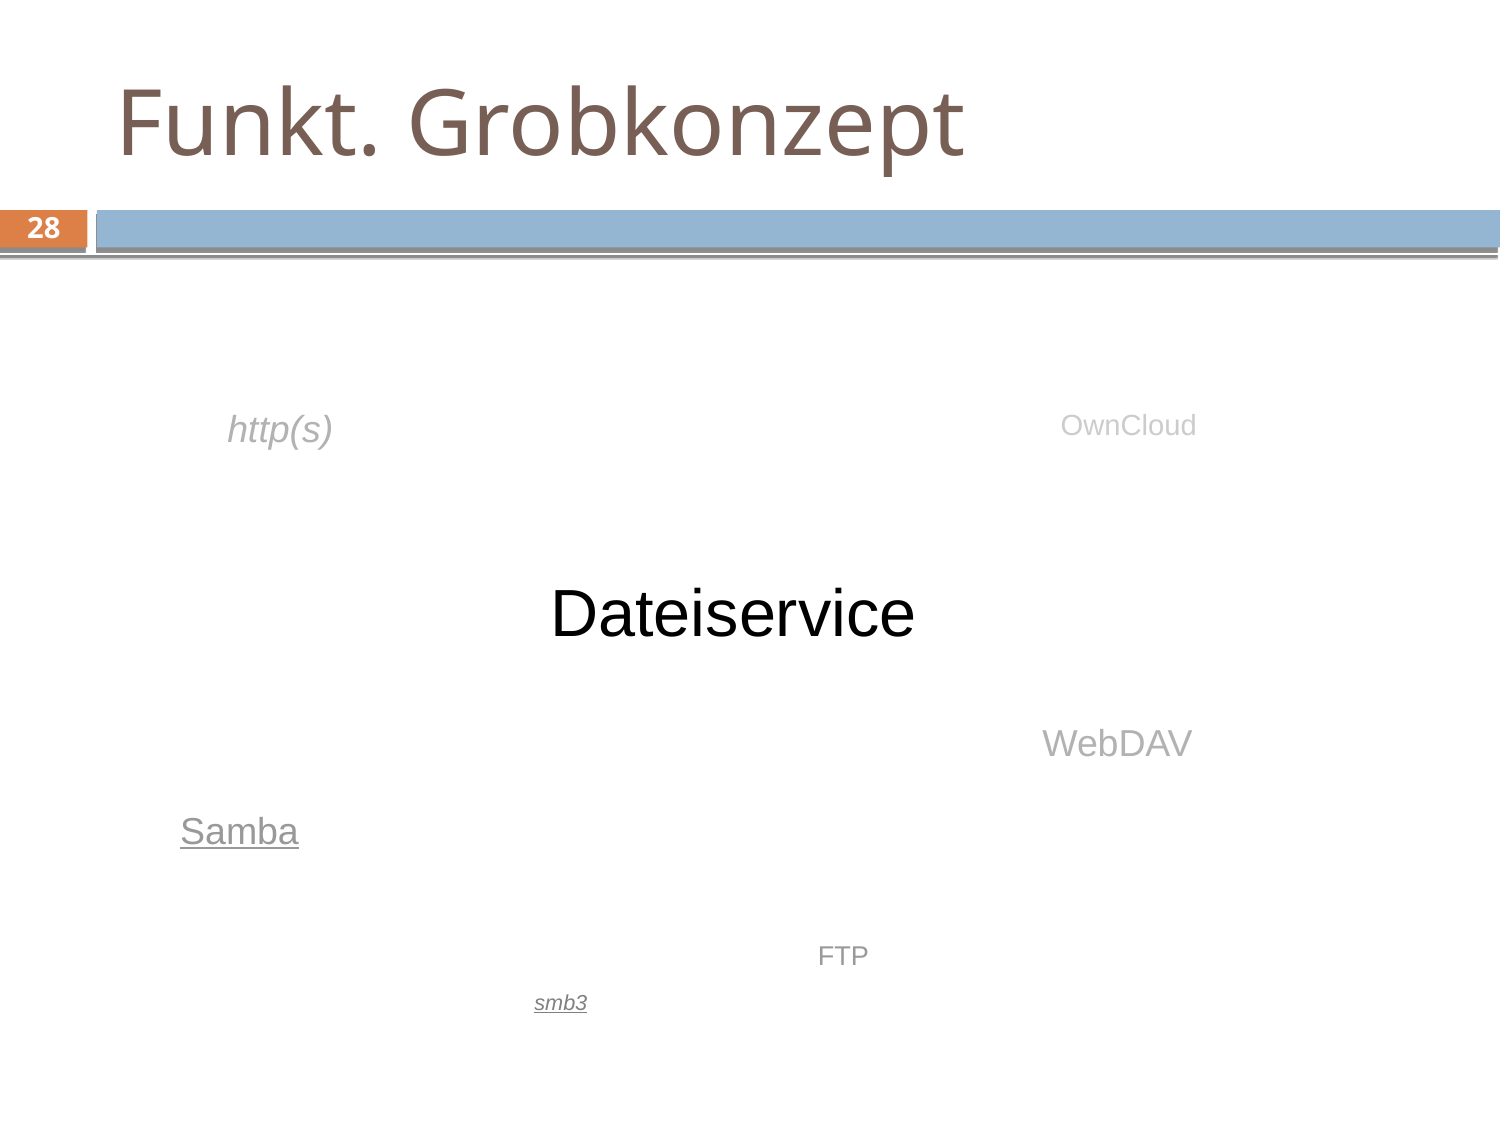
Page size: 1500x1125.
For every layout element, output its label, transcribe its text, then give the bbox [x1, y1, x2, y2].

text_box http(s) [212, 401, 349, 459]
text_box OwnCloud [1045, 401, 1213, 450]
text_box Samba [165, 803, 314, 860]
text_box WebDAV [1027, 714, 1241, 772]
text_box FTP [803, 933, 991, 979]
subtitle Dateiservice [47, 274, 1385, 1028]
title Funkt. Grobkonzept [100, 37, 1438, 200]
text_box smb3 [519, 956, 603, 1023]
